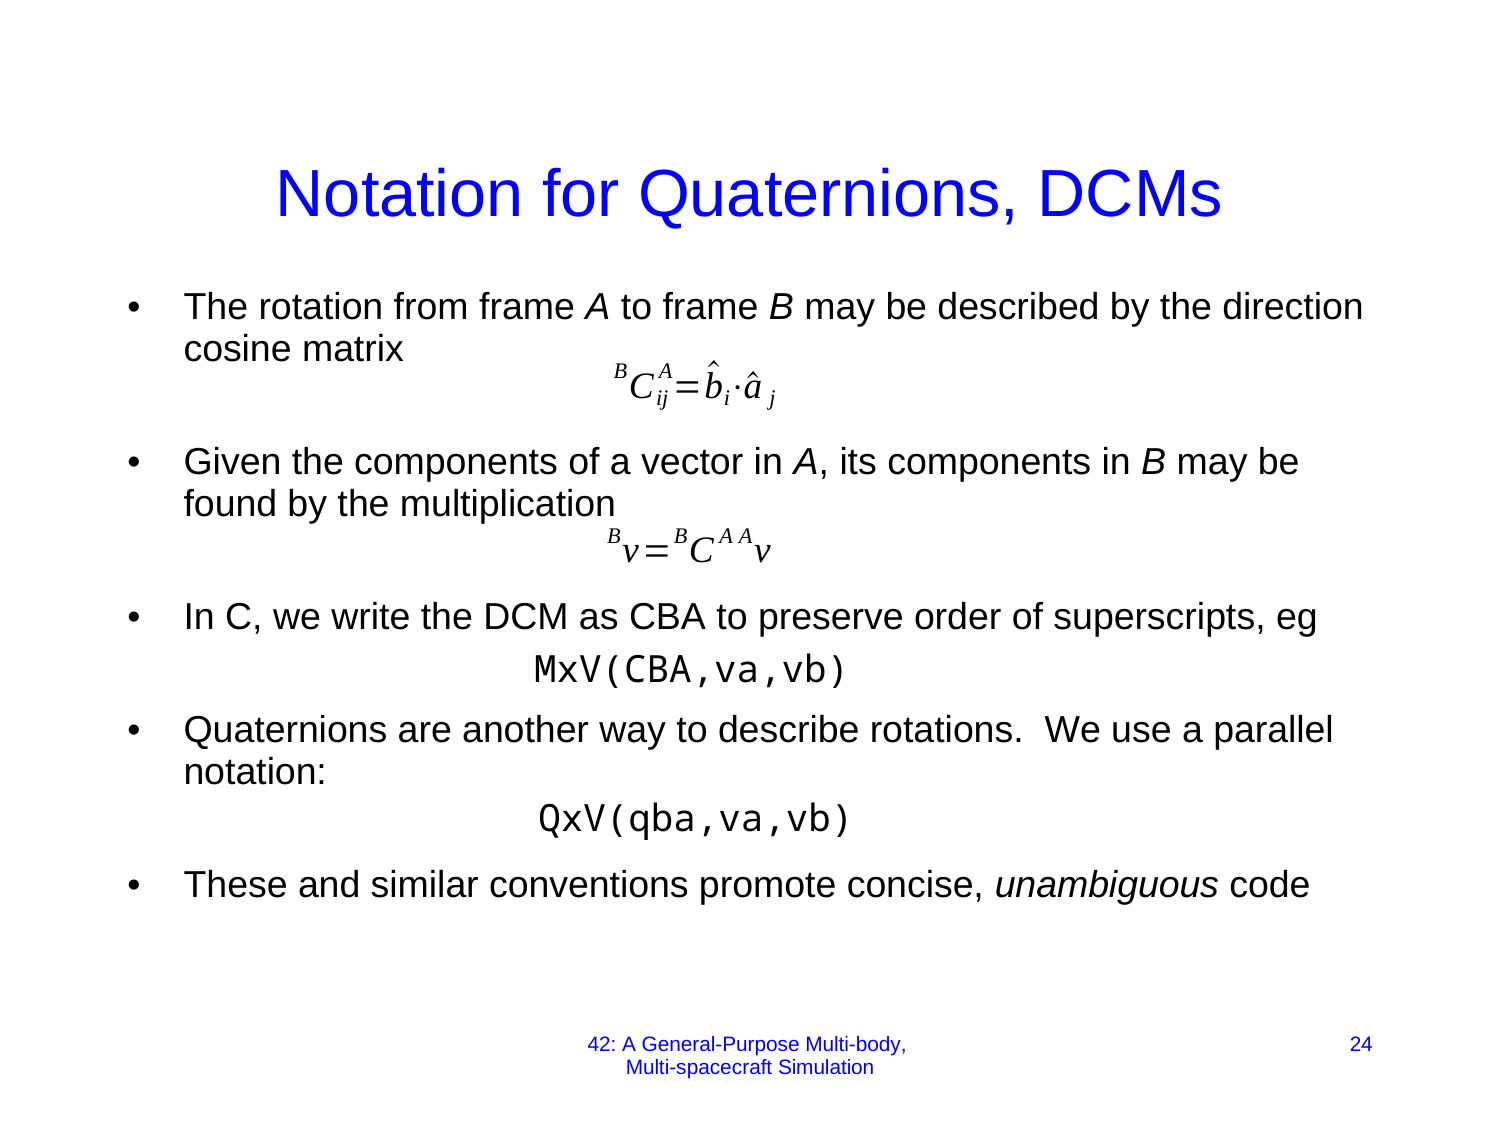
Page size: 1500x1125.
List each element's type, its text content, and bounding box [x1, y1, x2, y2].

text_box MxV(CBA,va,vb) [519, 637, 865, 698]
chart [599, 523, 777, 571]
title Notation for Quaternions, DCMs [112, 99, 1388, 277]
list The rotation from frame A to frame B may be described by the direction cosine matrix Given the components of a vector in A, its components in B may be found by the multiplication In C, we write the DCM as CBA to preserve order of superscripts, eg Quaternions are another way to describe rotations. We use a parallel notation: These and similar conventions promote concise, unambiguous code [112, 277, 1388, 1021]
chart [606, 358, 782, 411]
text_box QxV(qba,va,vb) [523, 786, 869, 847]
